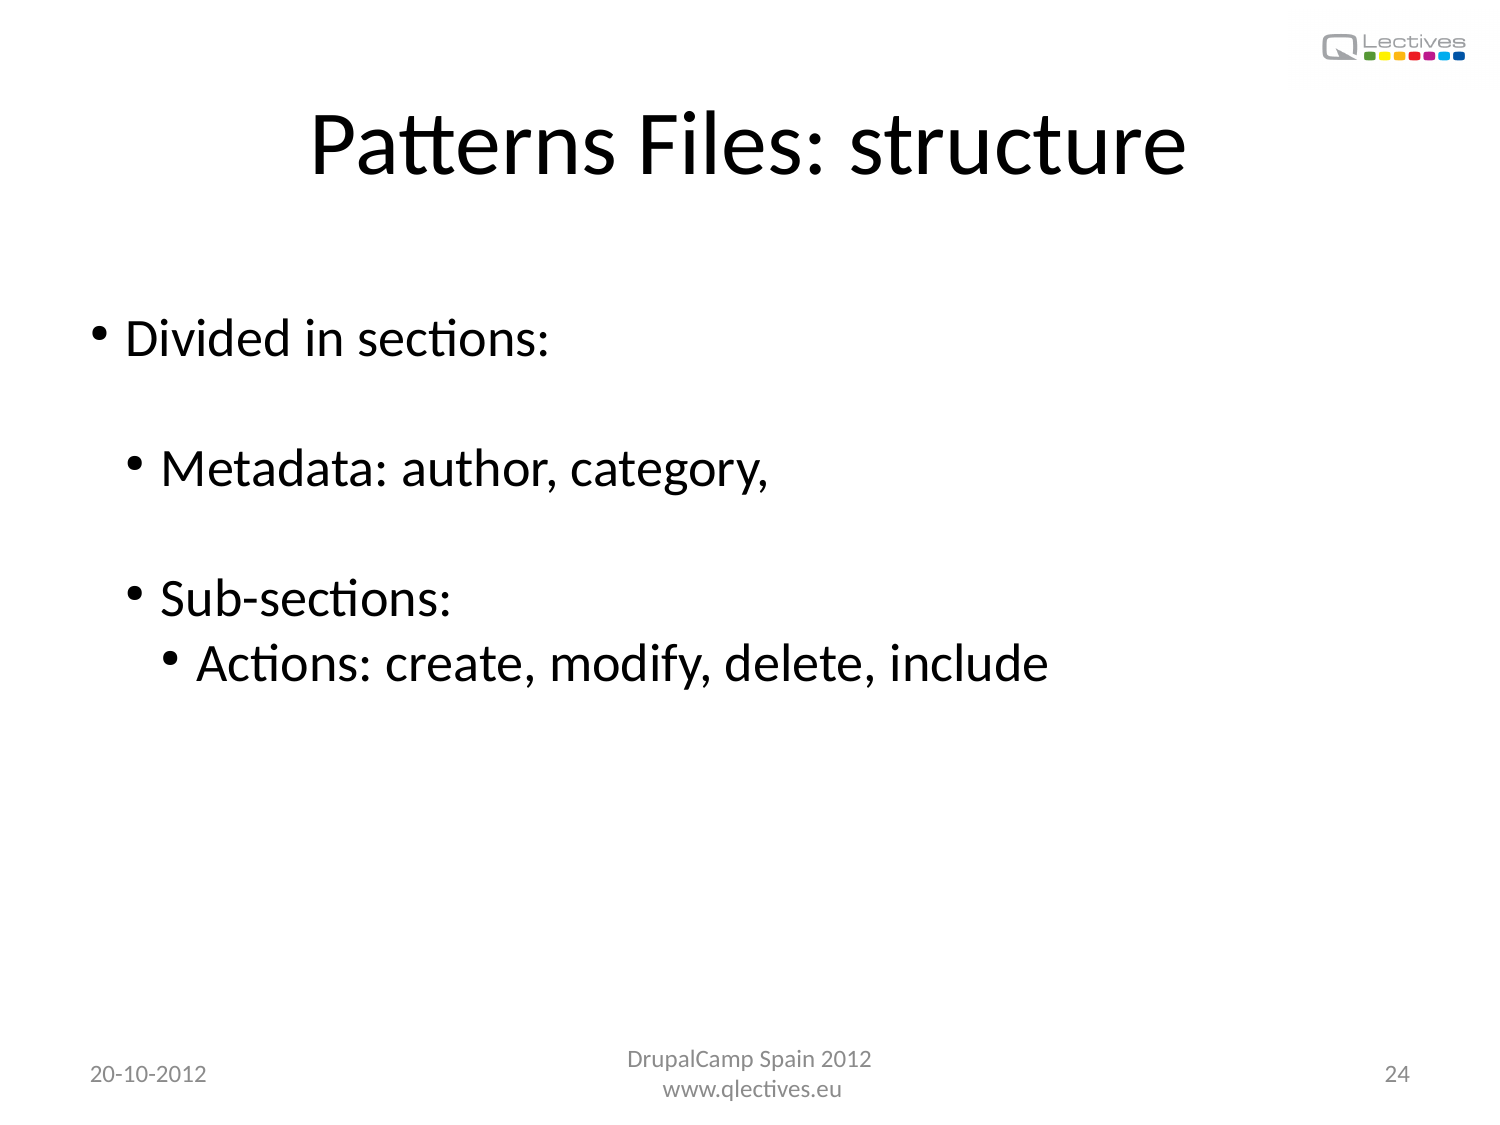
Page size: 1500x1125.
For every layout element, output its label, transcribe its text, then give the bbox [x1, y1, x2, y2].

picture [1288, 9, 1500, 90]
text_box 20-10-2012 [74, 1042, 425, 1103]
text_box Divided in sections: Metadata: author, category, Sub-sections: Actions: create, modify, delete, include [75, 295, 1425, 709]
text_box <number> [1074, 1042, 1425, 1103]
text_box DrupalCamp Spain 2012 www.qlectives.eu [512, 1042, 988, 1103]
text_box Patterns Files: structure [74, 44, 1425, 233]
